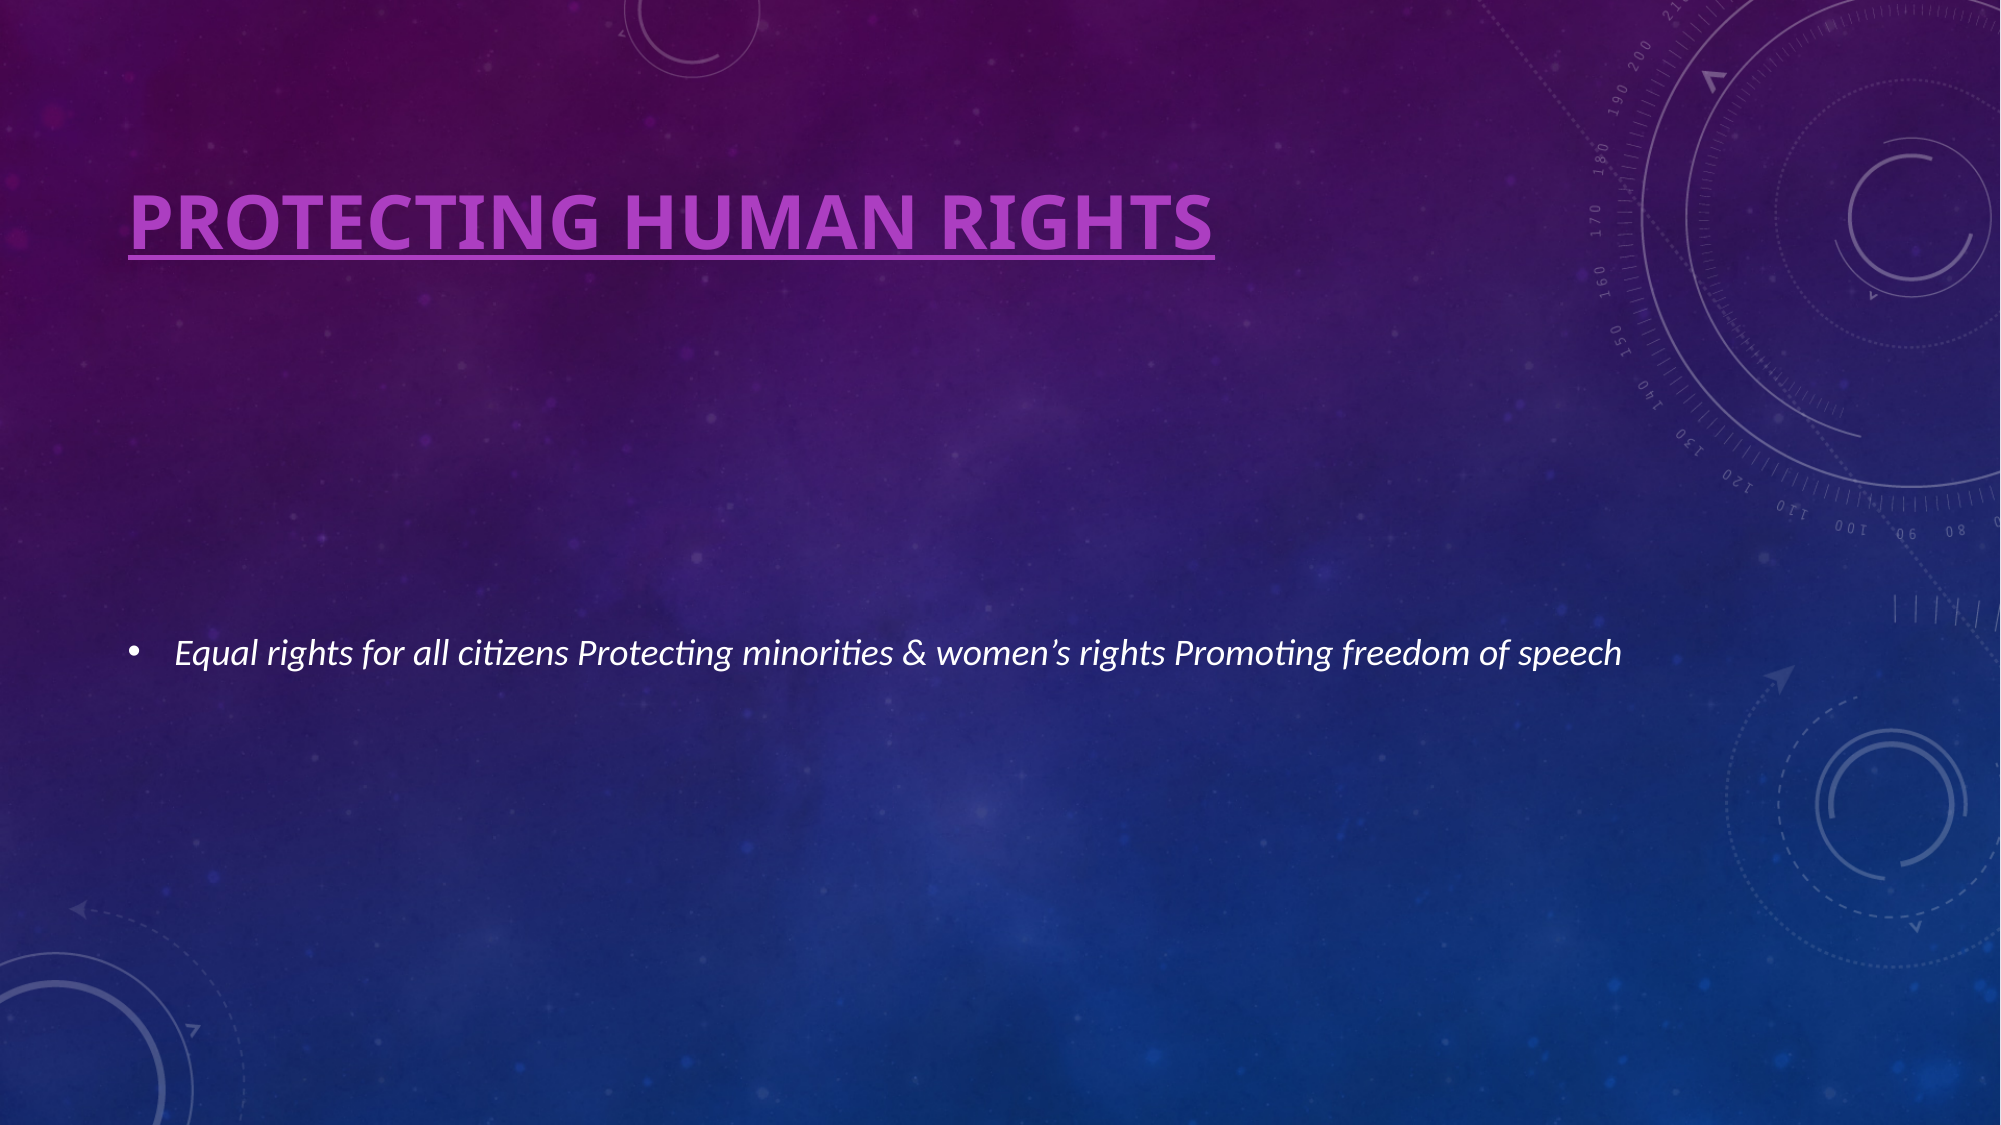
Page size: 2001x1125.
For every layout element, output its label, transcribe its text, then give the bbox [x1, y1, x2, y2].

title Protecting Human Rights [112, 99, 1775, 339]
list Equal rights for all citizens Protecting minorities & women’s rights Promoting freedom of speech [112, 351, 1775, 950]
